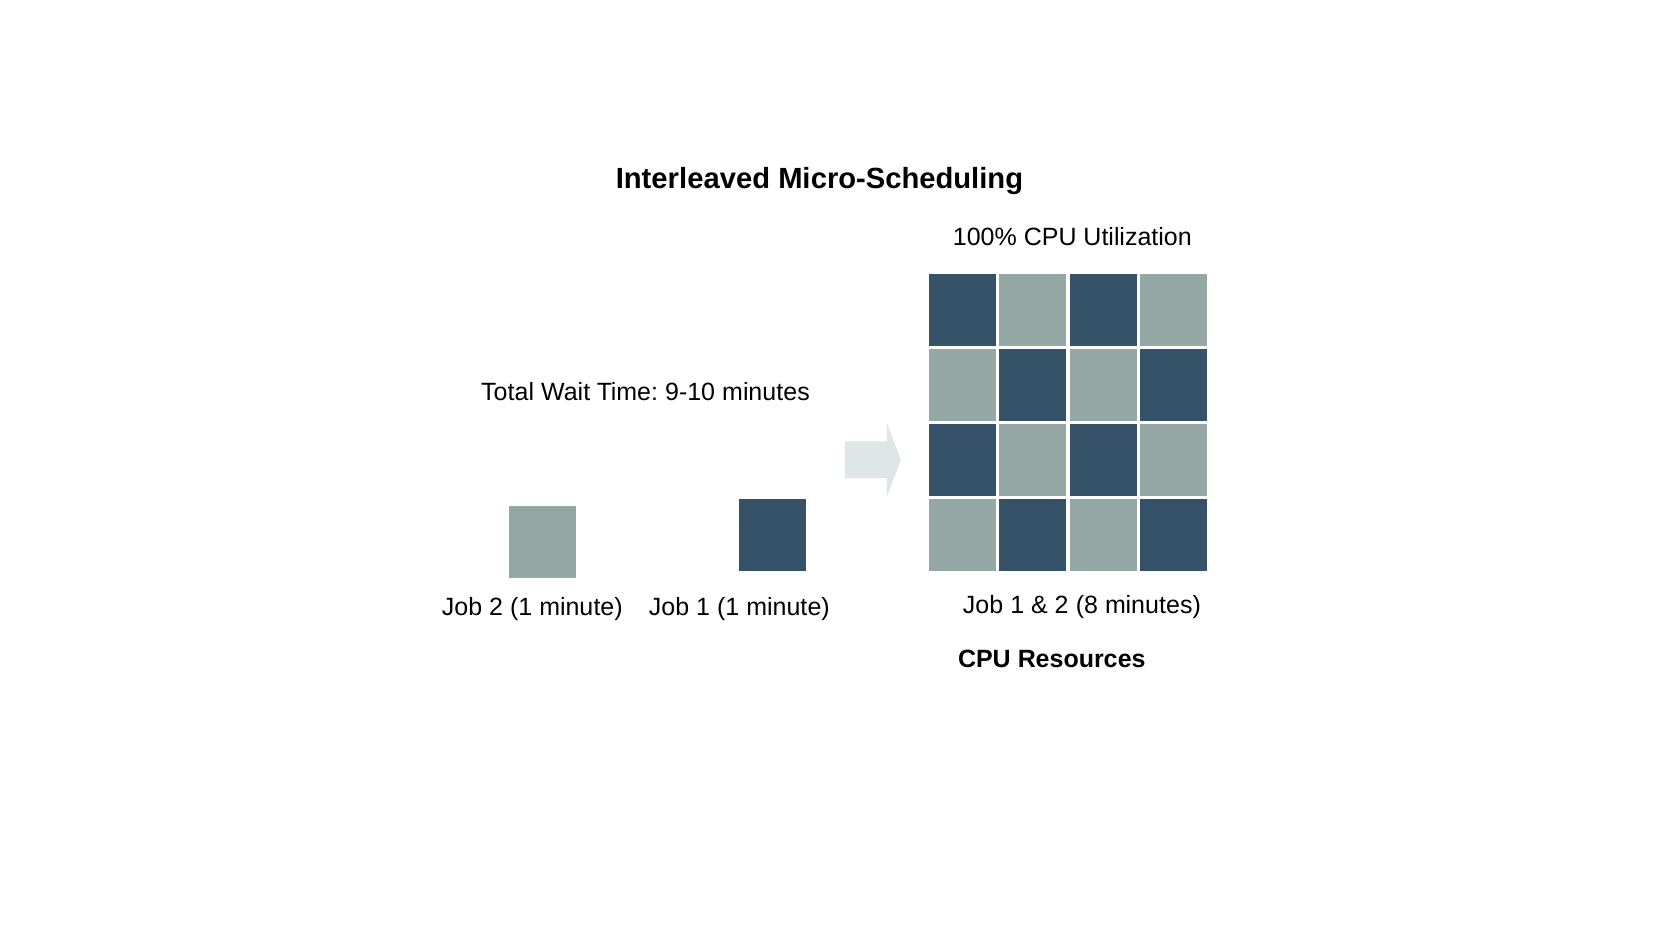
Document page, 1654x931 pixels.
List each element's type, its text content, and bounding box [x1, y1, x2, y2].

text_box [1070, 349, 1137, 421]
text_box [1070, 424, 1137, 496]
text_box [929, 499, 996, 571]
text_box [929, 424, 996, 496]
text_box [844, 422, 901, 497]
text_box [1070, 274, 1137, 346]
text_box [929, 274, 996, 346]
text_box Interleaved Micro-Scheduling [601, 155, 1039, 236]
text_box [999, 424, 1066, 496]
text_box [1140, 349, 1207, 421]
text_box Job 1 (1 minute) [639, 585, 846, 629]
text_box [739, 499, 806, 571]
text_box [999, 274, 1066, 346]
text_box Job 1 & 2 (8 minutes) [948, 583, 1217, 627]
text_box [999, 349, 1066, 421]
text_box [1070, 499, 1137, 571]
text_box [1140, 424, 1207, 496]
text_box CPU Resources [943, 637, 1162, 681]
text_box [929, 349, 996, 421]
text_box Job 2 (1 minute) [427, 585, 639, 629]
text_box [1140, 499, 1207, 571]
text_box [999, 499, 1066, 571]
text_box [1140, 274, 1207, 346]
text_box Total Wait Time: 9-10 minutes [466, 370, 914, 470]
text_box [509, 506, 576, 578]
text_box 100% CPU Utilization [938, 215, 1208, 258]
